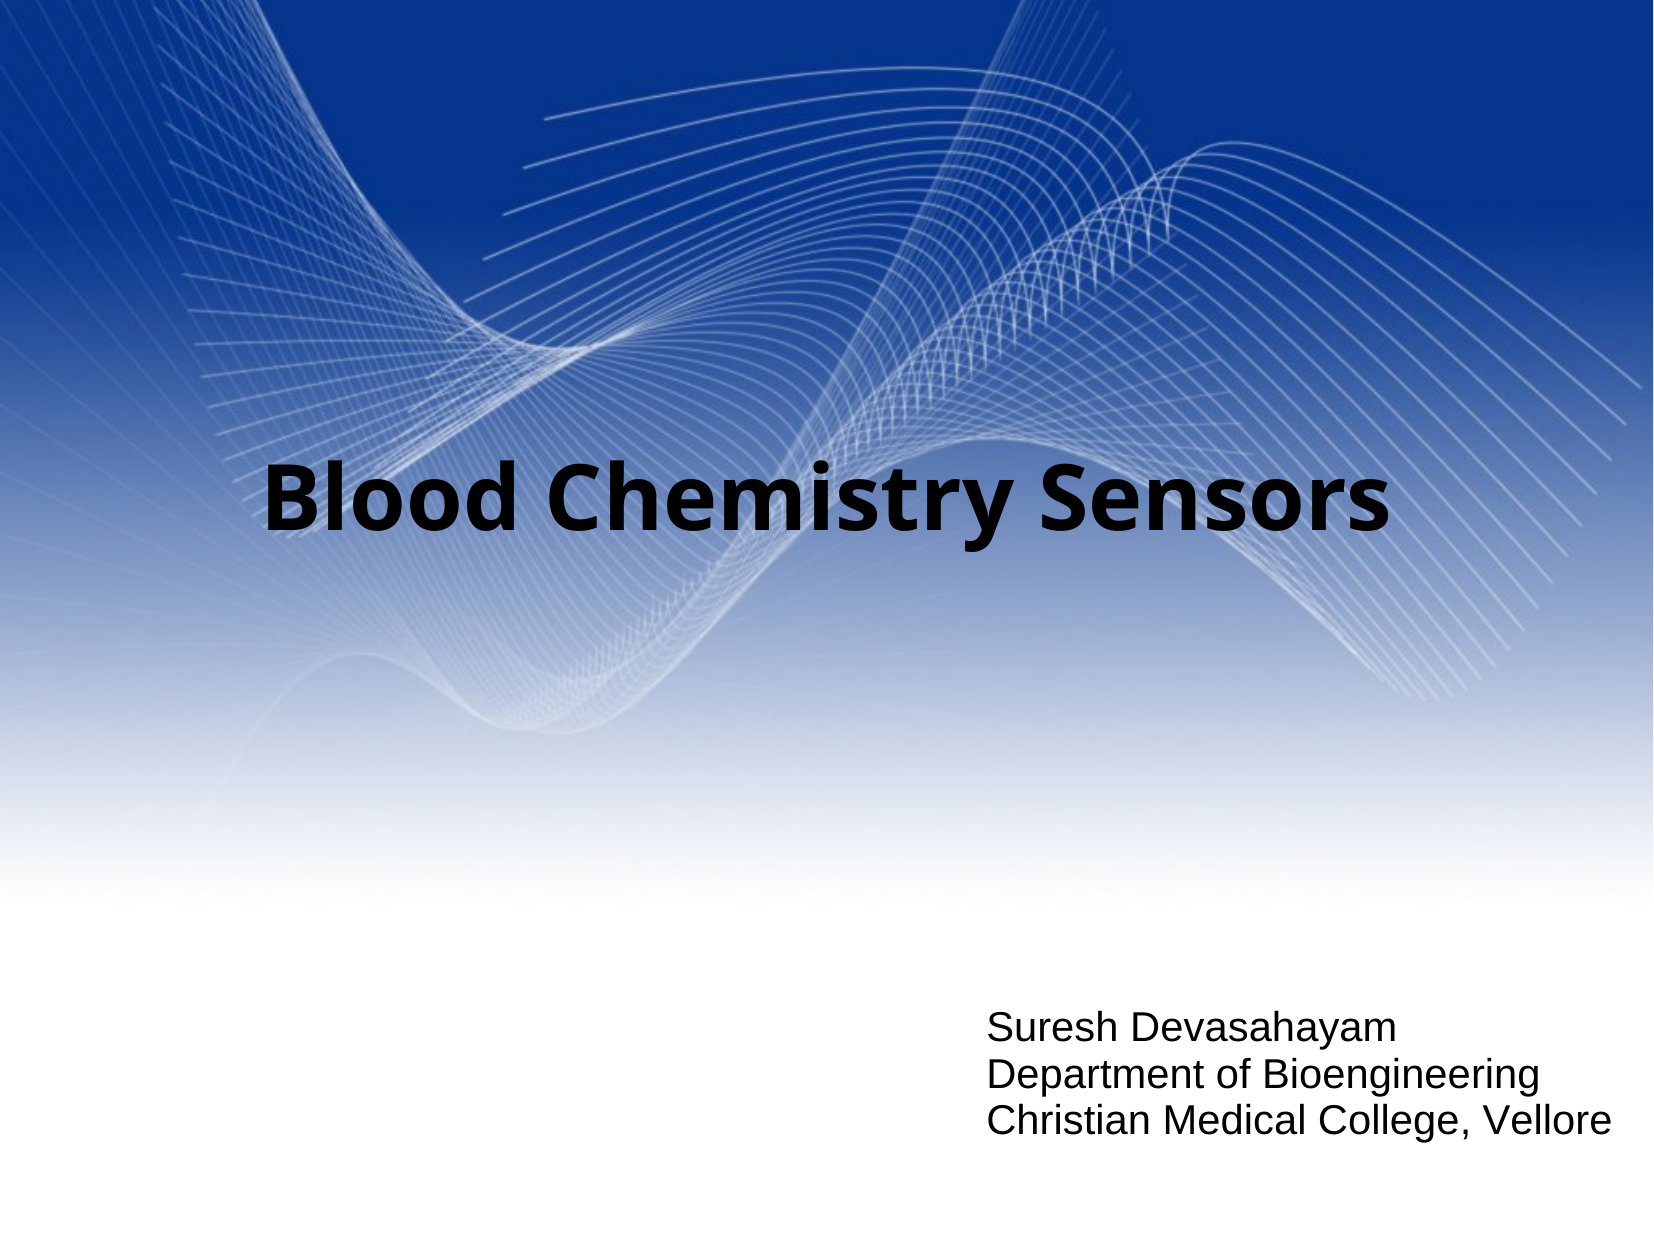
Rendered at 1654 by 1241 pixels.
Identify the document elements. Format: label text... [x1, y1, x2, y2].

list Suresh Devasahayam Department of Bioengineering Christian Medical College, Vellore [915, 1003, 1625, 1192]
title Blood Chemistry Sensors [0, 386, 1653, 853]
picture [0, 0, 1654, 1241]
